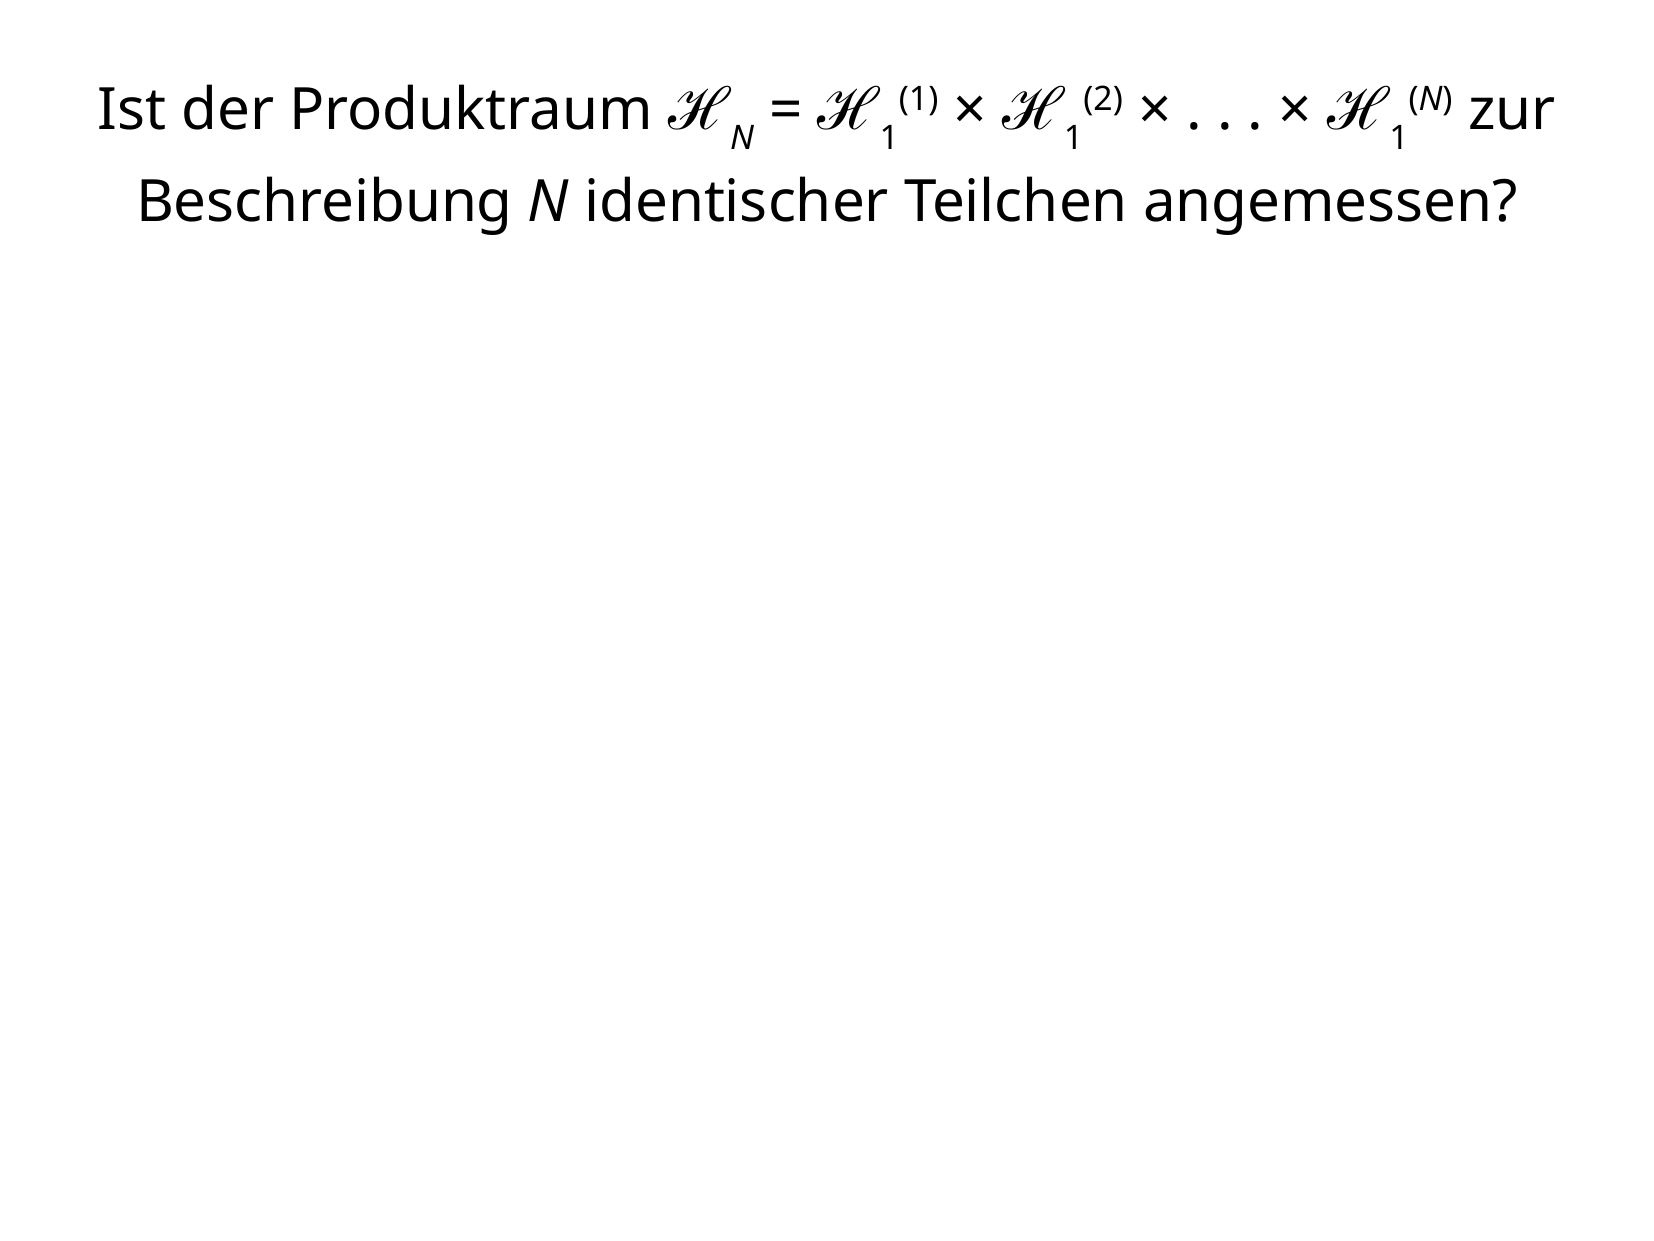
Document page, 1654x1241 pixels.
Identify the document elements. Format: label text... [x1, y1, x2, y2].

title Ist der Produktraum ℋN = ℋ1(1) × ℋ1(2) × . . . × ℋ1(N) zur Beschreibung N identischer Teilchen angemessen? [82, 49, 1571, 257]
